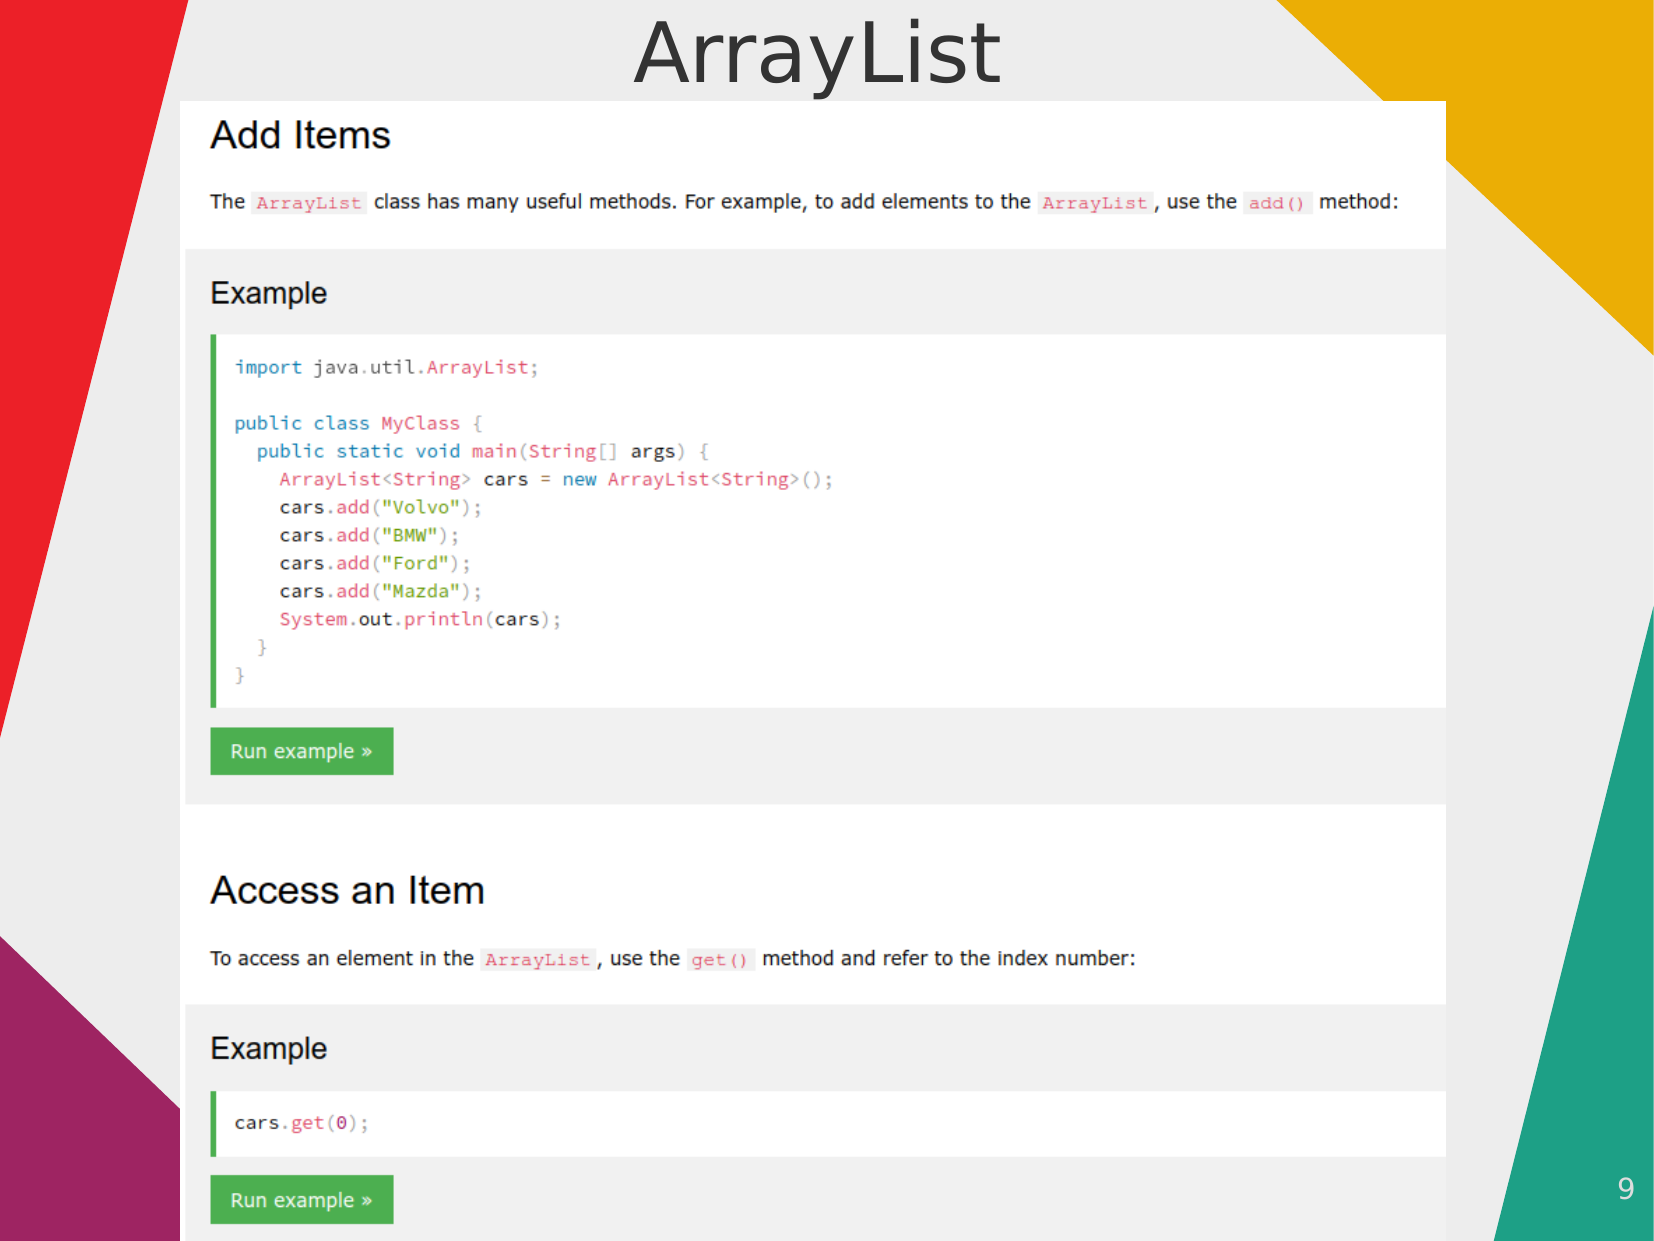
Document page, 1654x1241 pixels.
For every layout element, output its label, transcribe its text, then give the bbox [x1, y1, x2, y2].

title ArrayList [106, 0, 1531, 152]
picture [180, 101, 1446, 1241]
